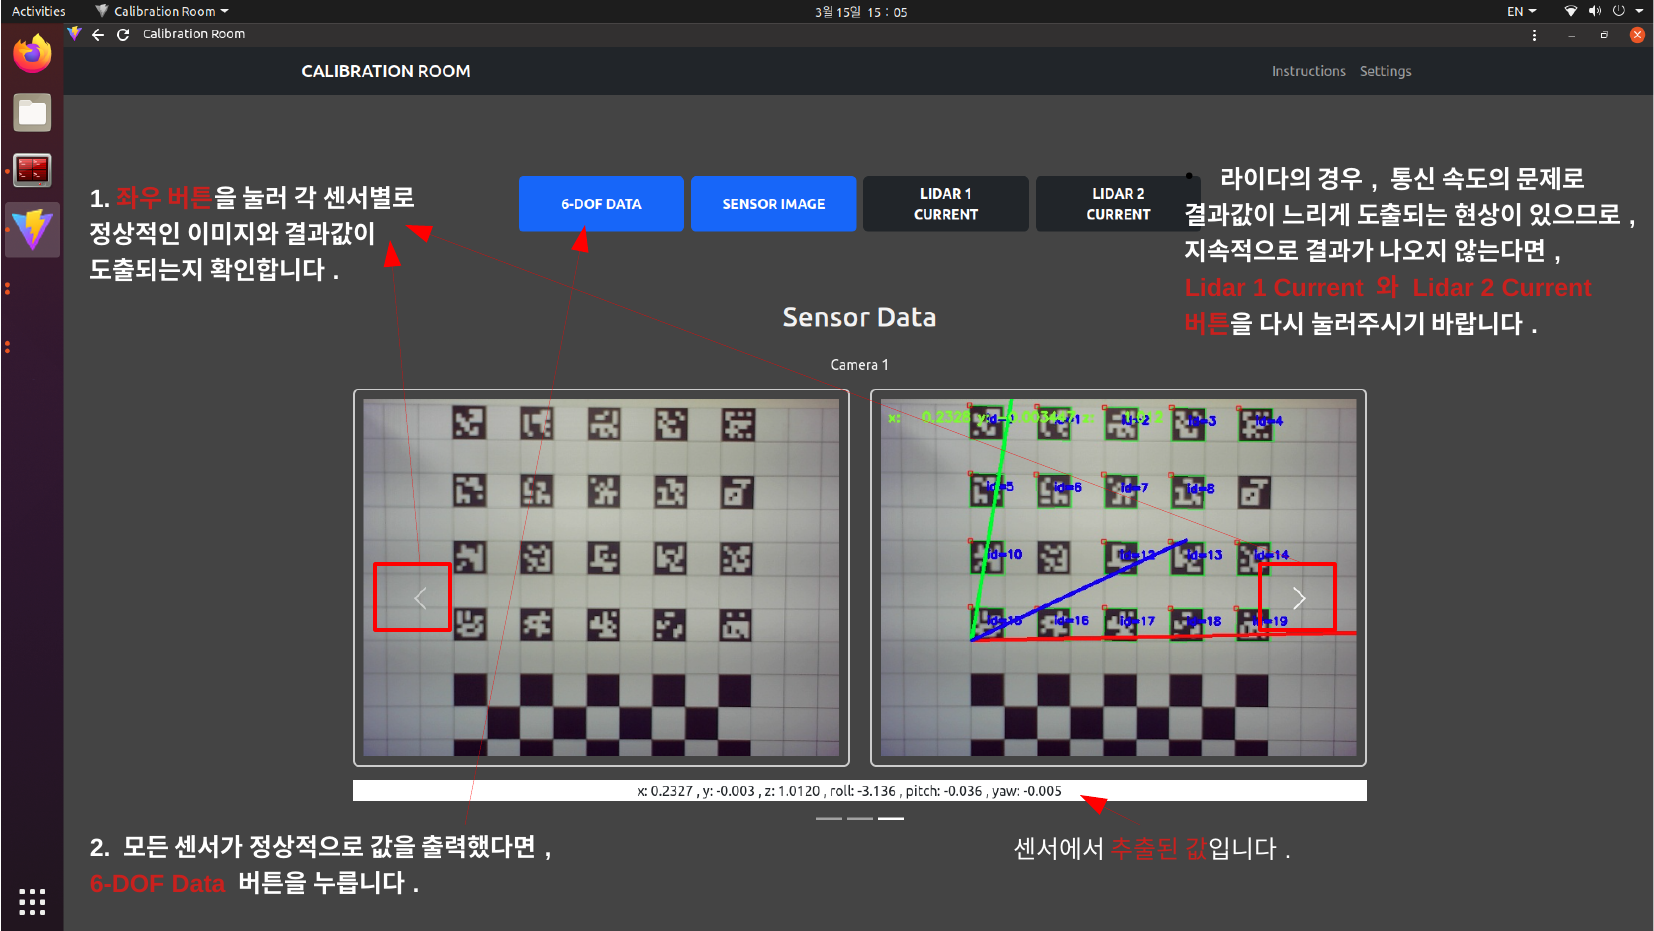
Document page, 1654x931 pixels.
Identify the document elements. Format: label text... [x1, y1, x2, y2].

text_box 1.좌우 버튼을 눌러 각 센서별로 정상적인 이미지와 결과값이 도출되는지 확인합니다. [75, 150, 601, 316]
text_box 2. 모든 센서가 정상적으로 값을 출력했다면, 6-DOF Data 버튼을 누릅니다. [75, 809, 601, 918]
text_box 라이다의 경우, 통신 속도의 문제로 결과값이 느리게 도출되는 현상이 있으므로, 지속적으로 결과가 나오지 않는다면, Lidar 1 Current 와 Lidar 2 Current 버튼을 다시 눌러주시기 바랍니다. [1170, 167, 1651, 333]
picture [1, 0, 1654, 931]
text_box 센서에서 추출된 값입니다. [998, 821, 1314, 873]
